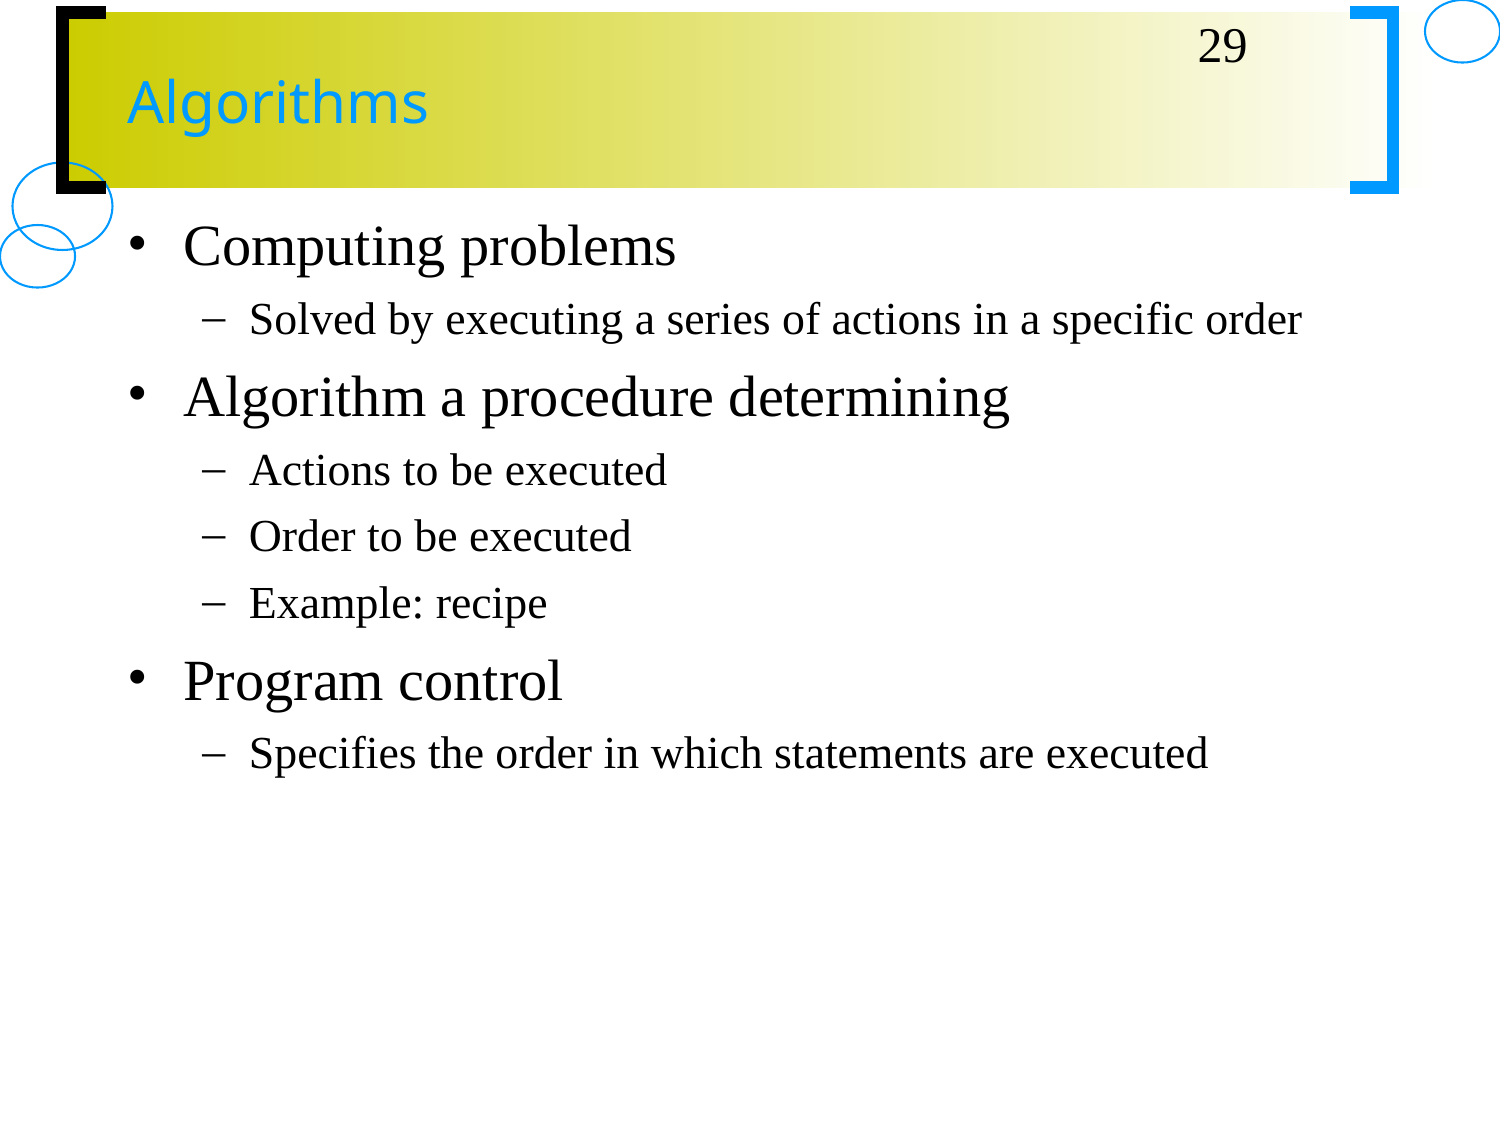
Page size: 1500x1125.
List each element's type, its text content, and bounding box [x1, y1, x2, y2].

list Computing problems Solved by executing a series of actions in a specific order Algorithm a procedure determining Actions to be executed Order to be executed Example: recipe Program control Specifies the order in which statements are executed [112, 199, 1388, 1063]
title Algorithms [112, 12, 1388, 188]
